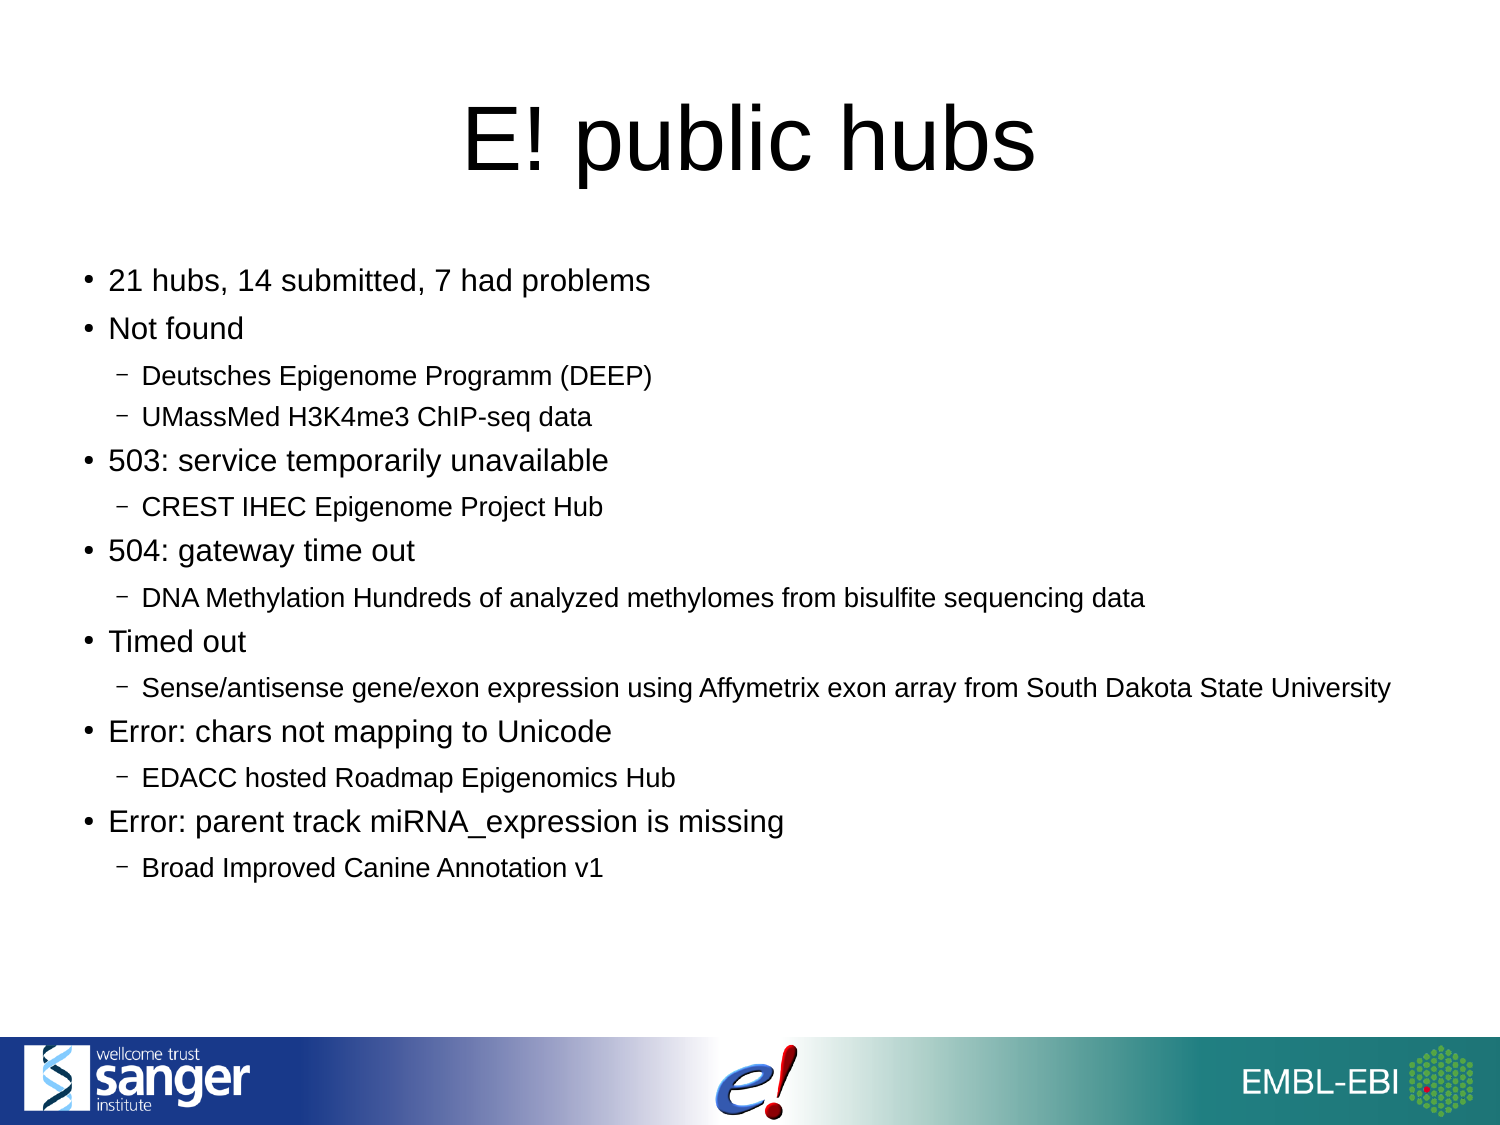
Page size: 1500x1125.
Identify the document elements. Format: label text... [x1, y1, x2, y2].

title E! public hubs [75, 44, 1425, 233]
list 21 hubs, 14 submitted, 7 had problems Not found Deutsches Epigenome Programm (DEEP) UMassMed H3K4me3 ChIP-seq data 503: service temporarily unavailable CREST IHEC Epigenome Project Hub 504: gateway time out DNA Methylation Hundreds of analyzed methylomes from bisulfite sequencing data Timed out Sense/antisense gene/exon expression using Affymetrix exon array from South Dakota State University Error: chars not mapping to Unicode EDACC hosted Roadmap Epigenomics Hub Error: parent track miRNA_expression is missing Broad Improved Canine Annotation v1 [75, 263, 1395, 916]
picture [0, 1037, 1500, 1125]
